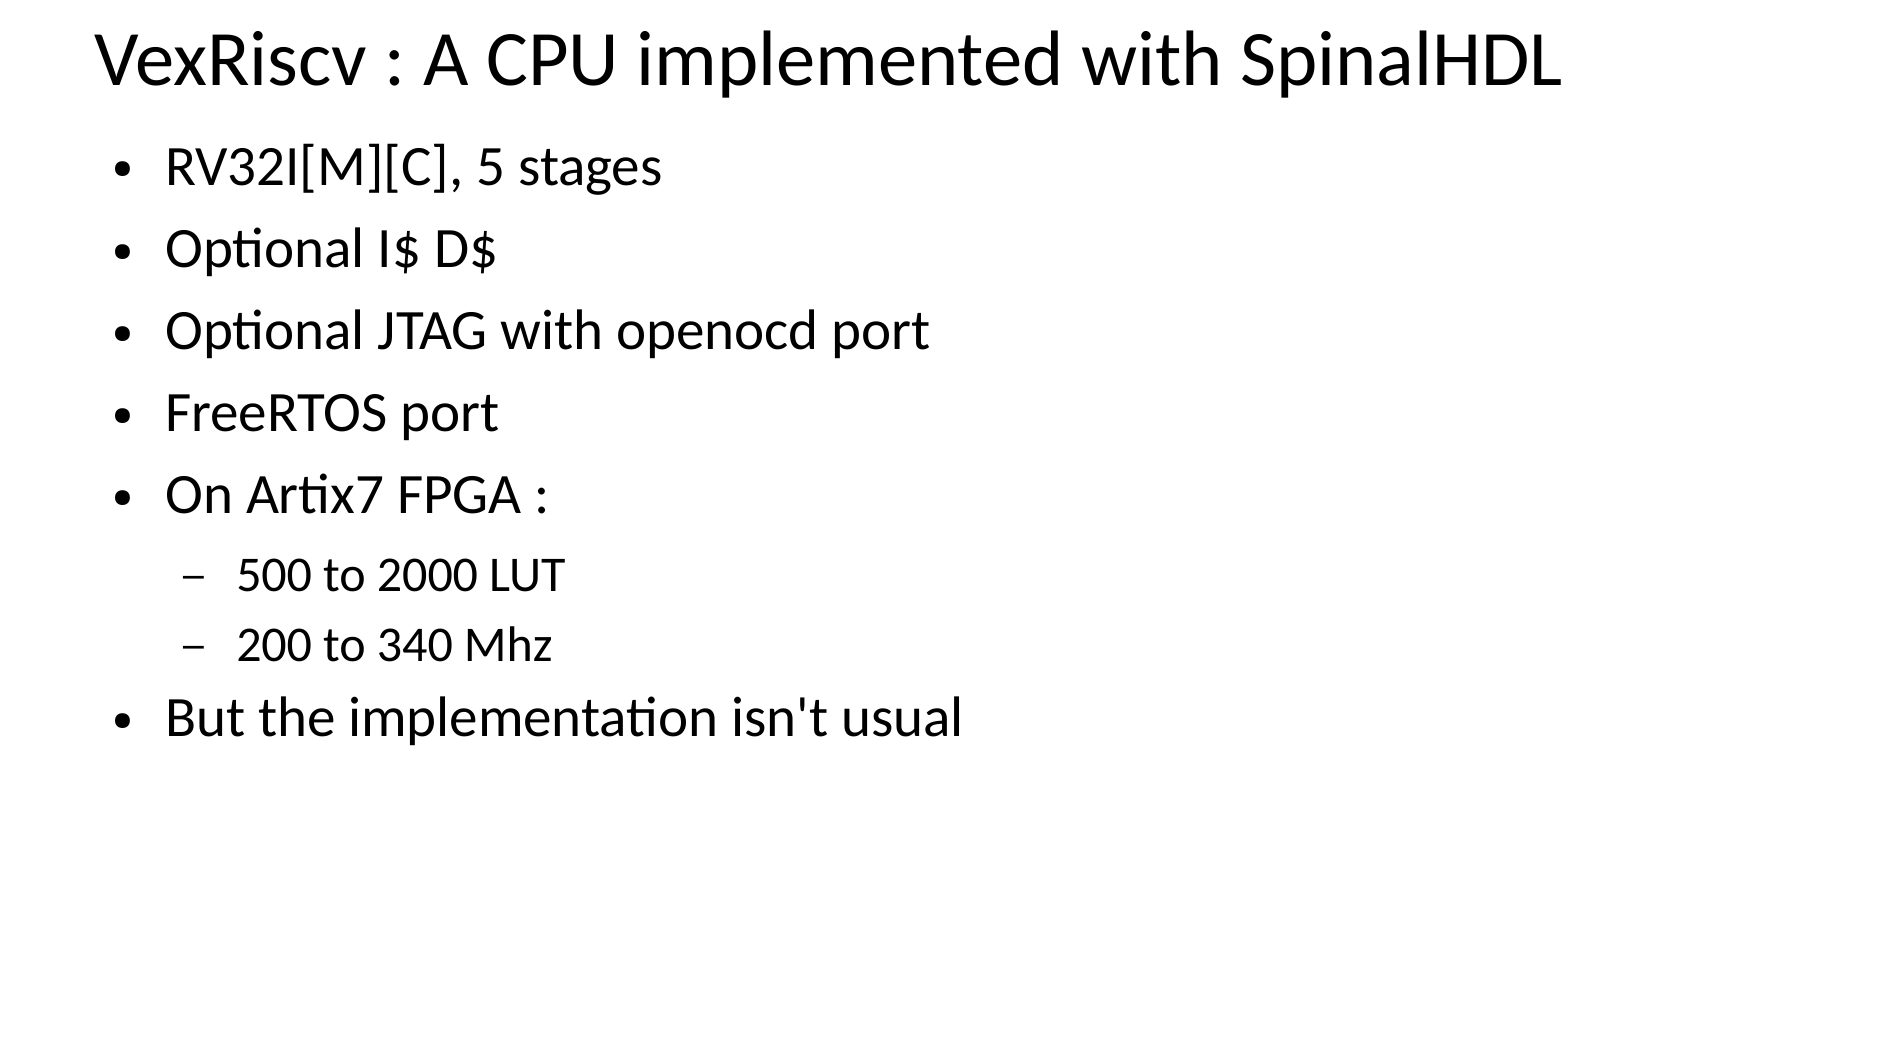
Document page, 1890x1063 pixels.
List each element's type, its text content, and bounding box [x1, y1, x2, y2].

title VexRiscv : A CPU implemented with SpinalHDL [94, 0, 1796, 142]
list RV32I[M][C], 5 stages Optional I$ D$ Optional JTAG with openocd port FreeRTOS port On Artix7 FPGA : 500 to 2000 LUT 200 to 340 Mhz But the implementation isn't usual [94, 142, 1796, 855]
